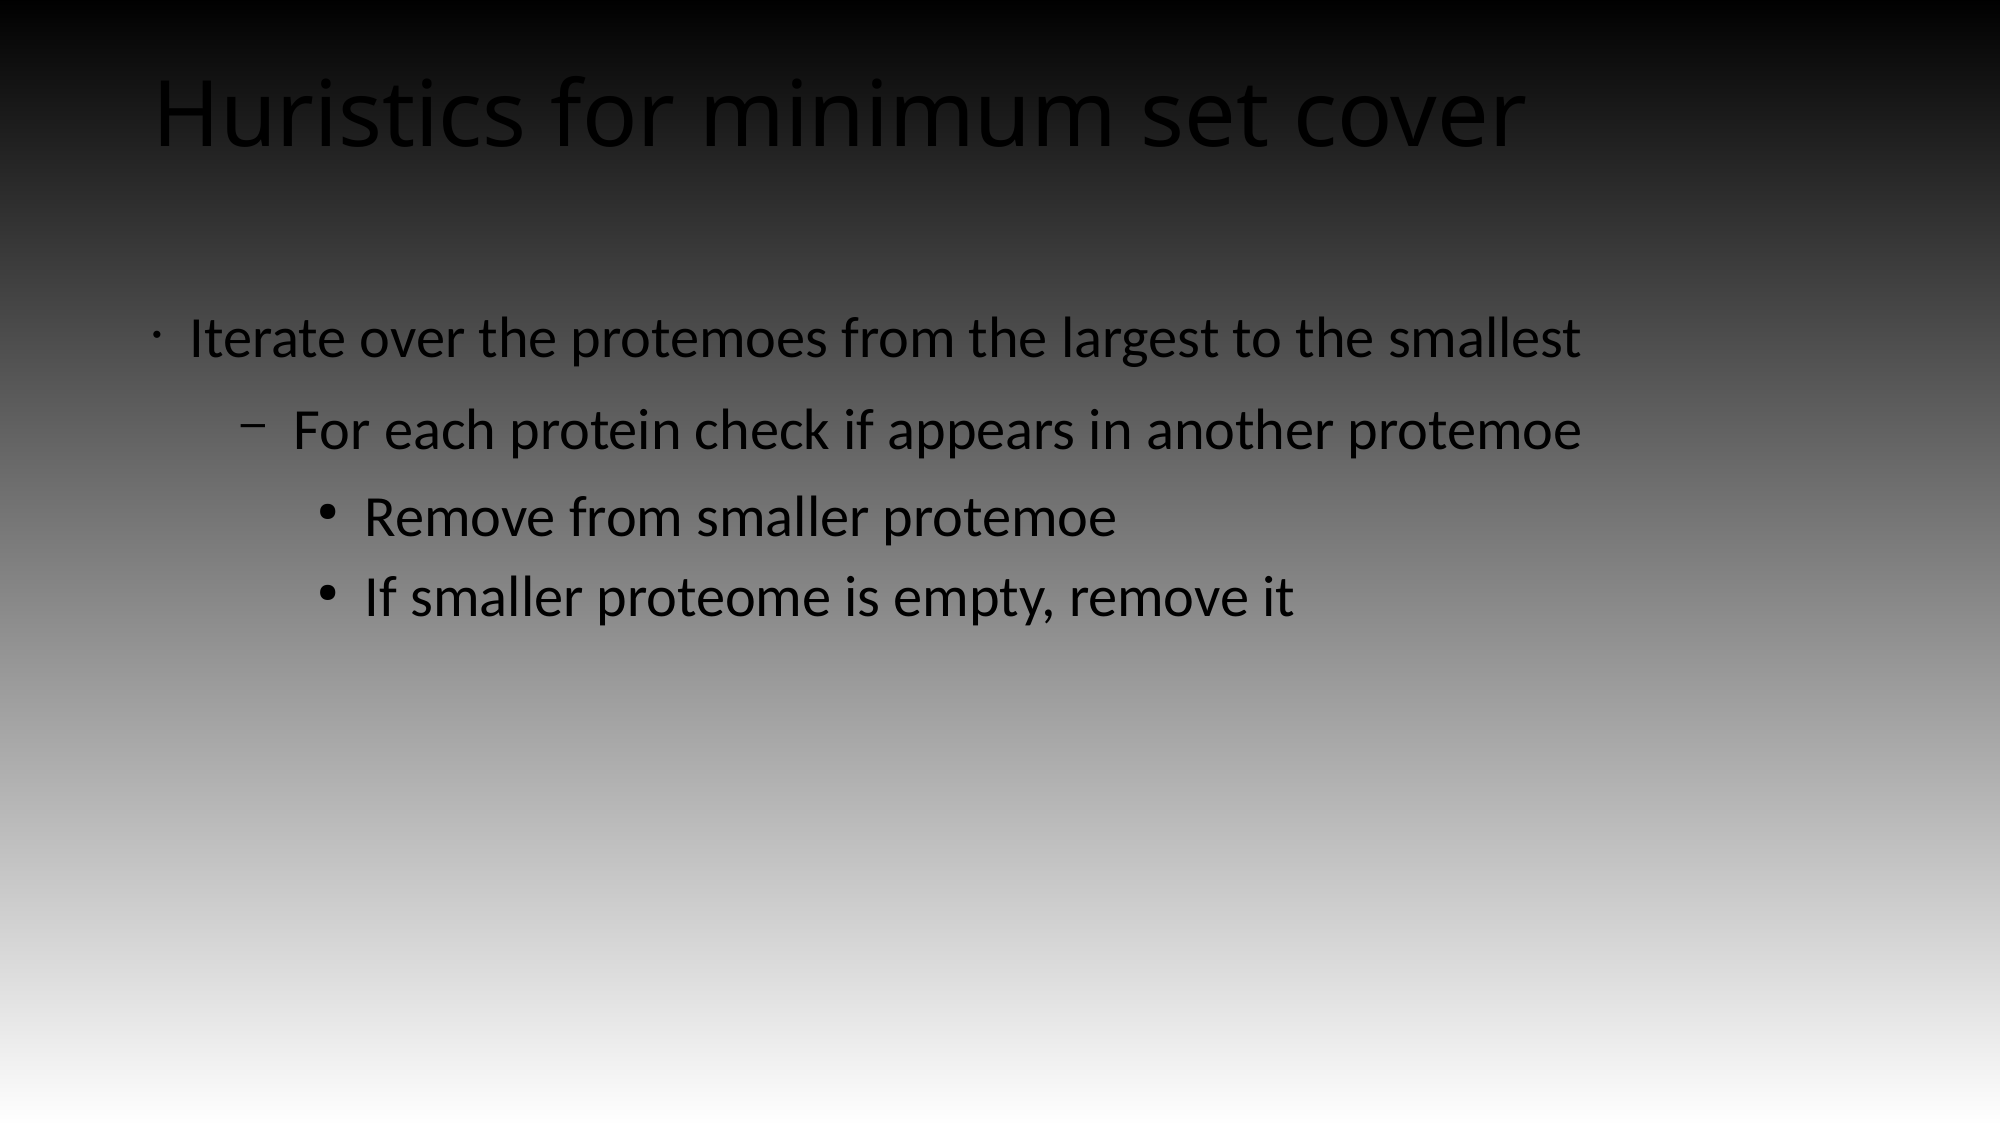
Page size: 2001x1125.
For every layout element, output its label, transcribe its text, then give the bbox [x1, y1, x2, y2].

list Iterate over the protemoes from the largest to the smallest For each protein check if appears in another protemoe Remove from smaller protemoe If smaller proteome is empty, remove it [137, 299, 1863, 1014]
title Huristics for minimum set cover [137, 59, 1863, 278]
